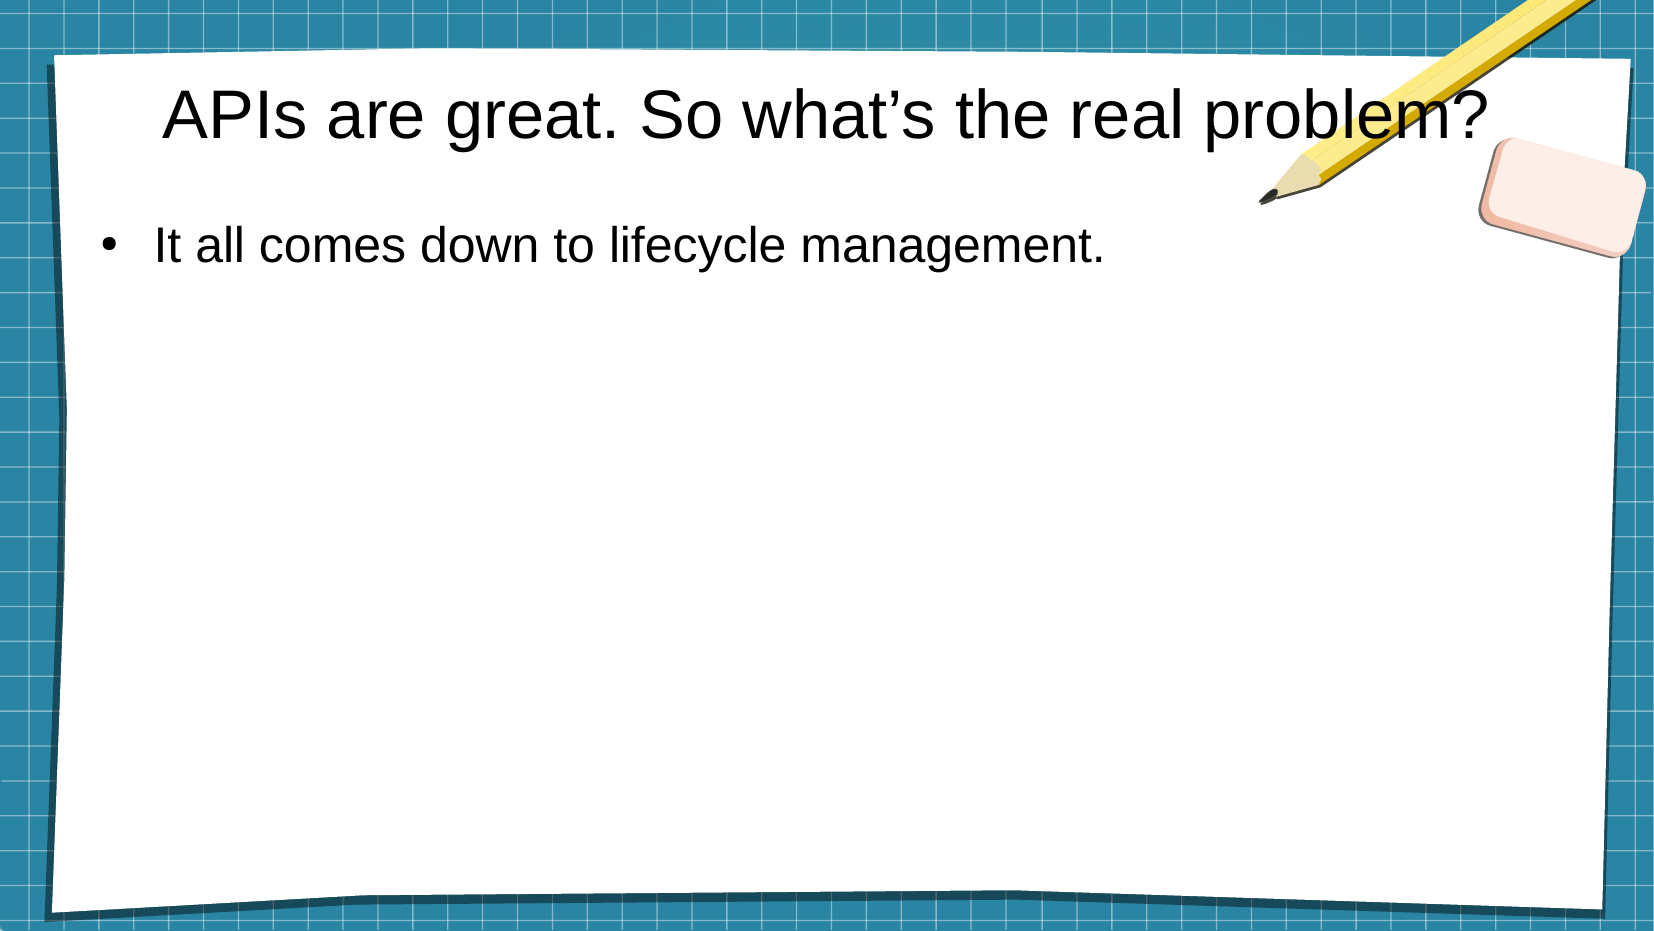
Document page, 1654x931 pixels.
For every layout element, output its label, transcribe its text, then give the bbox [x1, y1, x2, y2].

title APIs are great. So what’s the real problem? [82, 37, 1571, 193]
list It all comes down to lifecycle management. [82, 217, 1571, 758]
